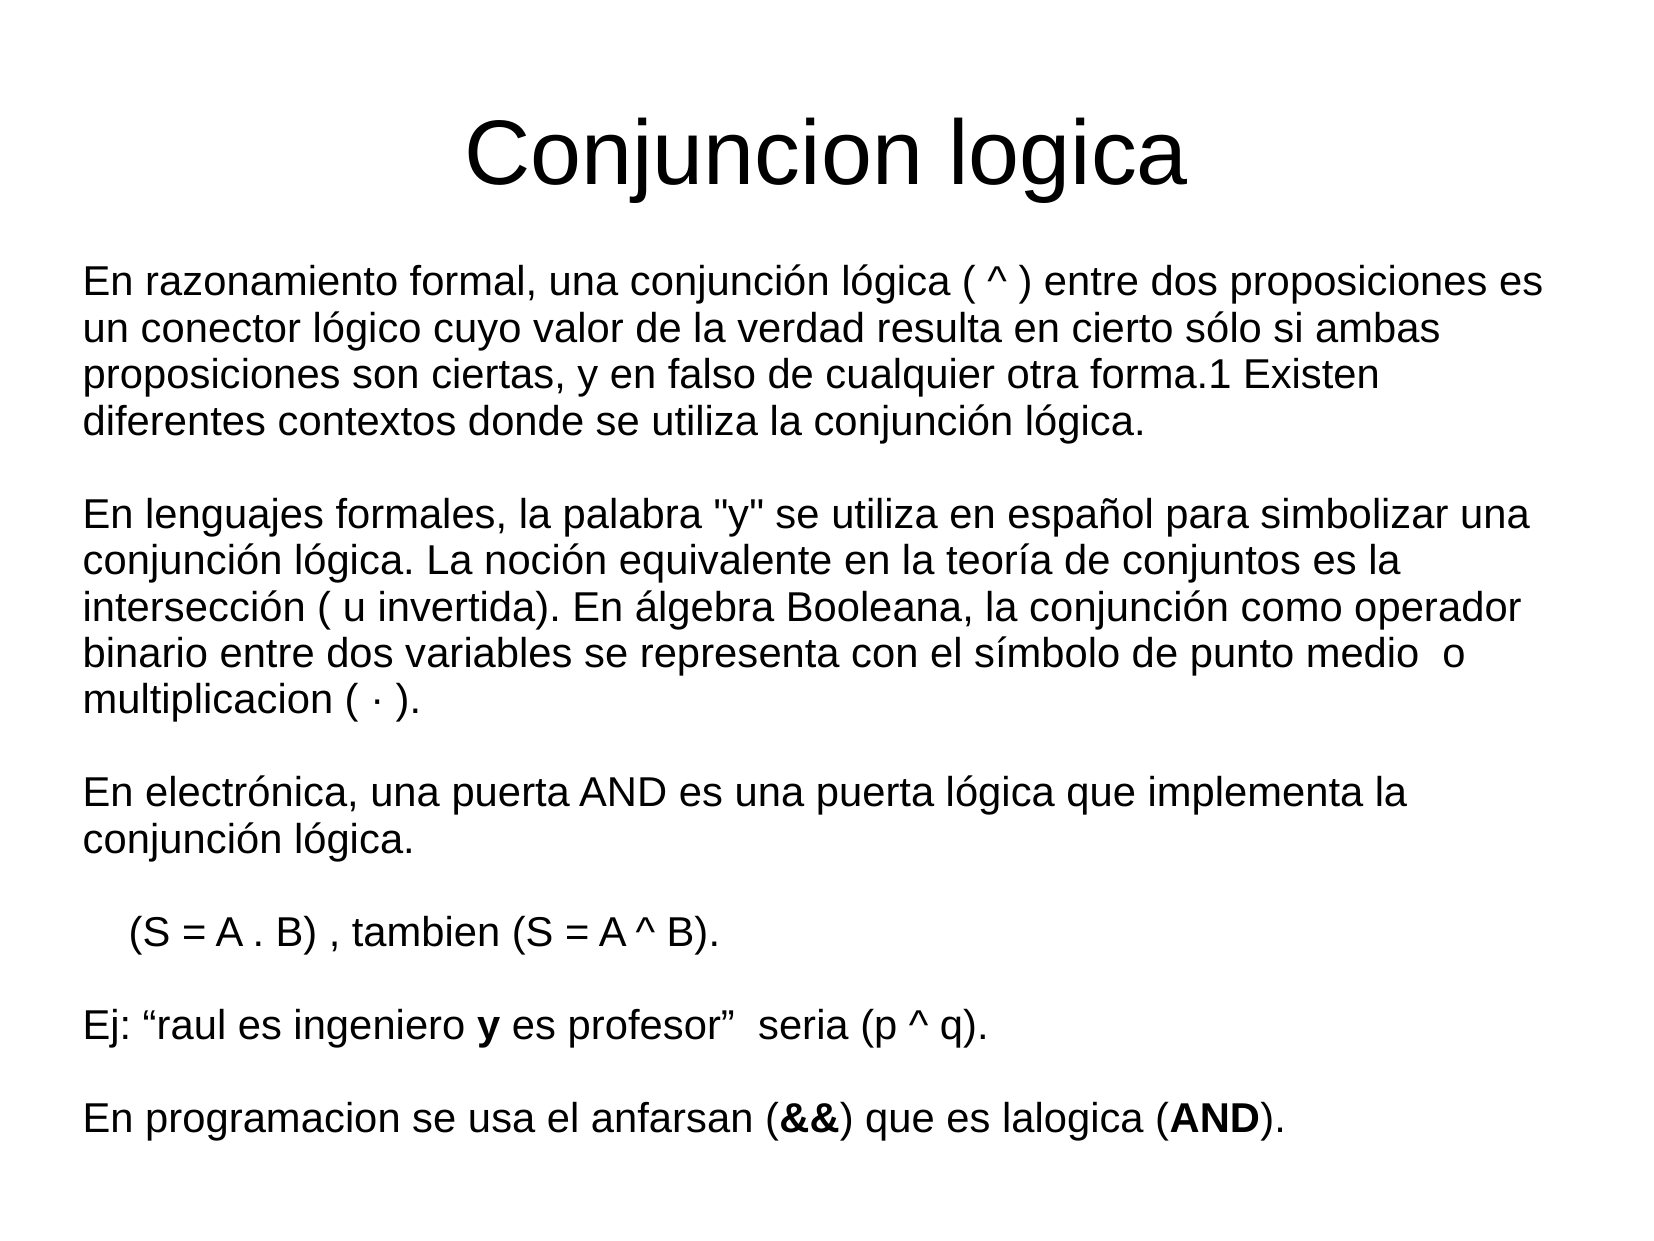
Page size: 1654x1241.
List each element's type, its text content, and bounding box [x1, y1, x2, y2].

subtitle En razonamiento formal, una conjunción lógica ( ^ ) entre dos proposiciones es un conector lógico cuyo valor de la verdad resulta en cierto sólo si ambas proposiciones son ciertas, y en falso de cualquier otra forma.1 Existen diferentes contextos donde se utiliza la conjunción lógica. En lenguajes formales, la palabra "y" se utiliza en español para simbolizar una conjunción lógica. La noción equivalente en la teoría de conjuntos es la intersección ( u invertida). En álgebra Booleana, la conjunción como operador binario entre dos variables se representa con el símbolo de punto medio o multiplicacion ( · ). En electrónica, una puerta AND es una puerta lógica que implementa la conjunción lógica. (S = A . B) , tambien (S = A ^ B). Ej: “raul es ingeniero y es profesor” seria (p ^ q). En programacion se usa el anfarsan (&&) que es lalogica (AND). [82, 254, 1571, 1145]
title Conjuncion logica [82, 49, 1571, 254]
